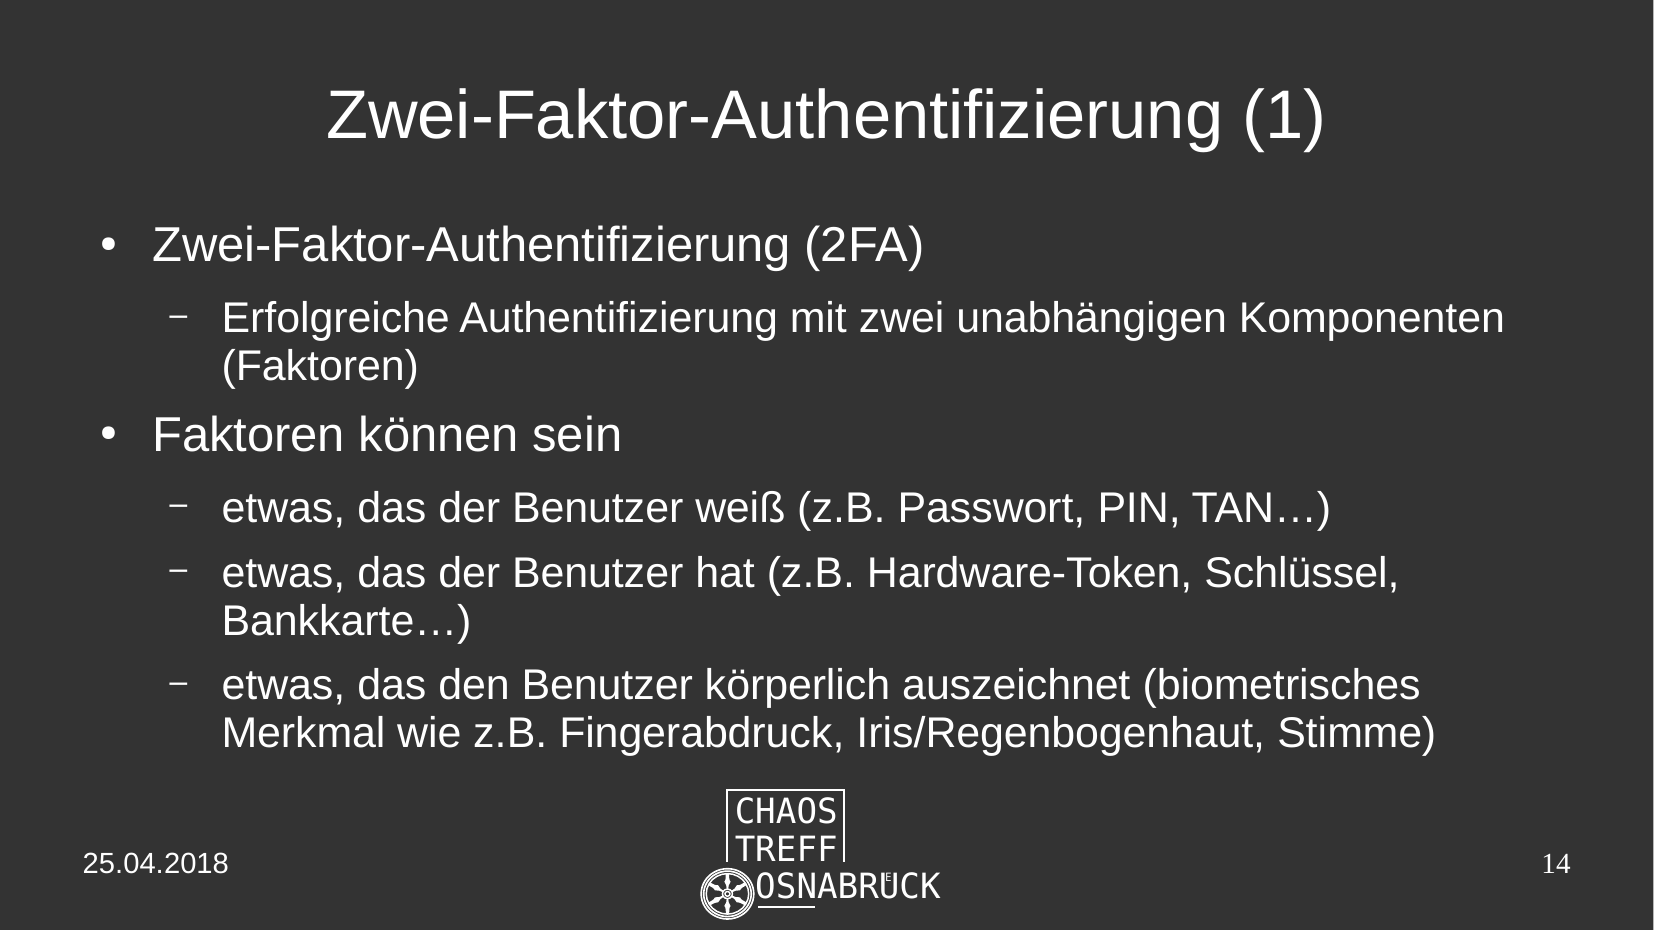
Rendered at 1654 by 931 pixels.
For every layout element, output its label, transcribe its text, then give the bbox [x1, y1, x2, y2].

list Zwei-Faktor-Authentifizierung (2FA) Erfolgreiche Authentifizierung mit zwei unabhängigen Komponenten (Faktoren) Faktoren können sein etwas, das der Benutzer weiß (z.B. Passwort, PIN, TAN…) etwas, das der Benutzer hat (z.B. Hardware-Token, Schlüssel, Bankkarte…) etwas, das den Benutzer körperlich auszeichnet (biometrisches Merkmal wie z.B. Fingerabdruck, Iris/Regenbogenhaut, Stimme) [82, 217, 1571, 758]
title Zwei-Faktor-Authentifizierung (1) [82, 37, 1571, 193]
